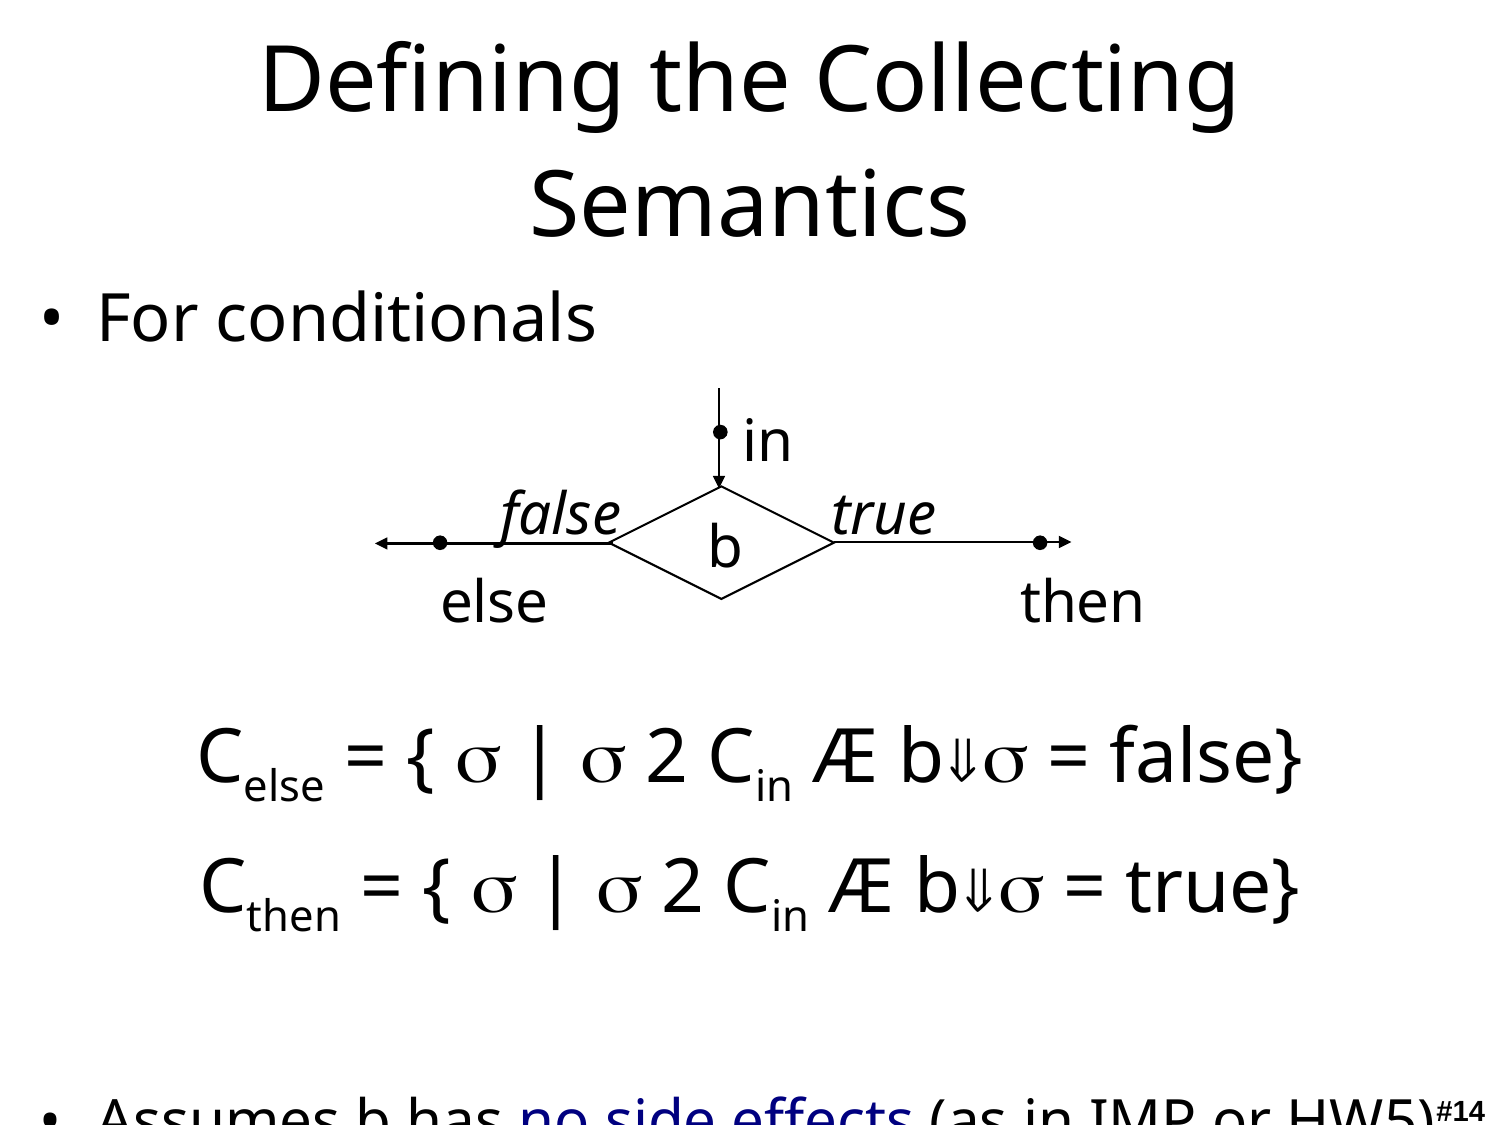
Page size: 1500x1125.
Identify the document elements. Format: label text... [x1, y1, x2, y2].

text_box [433, 536, 447, 550]
text_box false [485, 464, 637, 560]
text_box b [692, 497, 758, 593]
text_box else [425, 552, 564, 648]
list For conditionals Celse = {  |  2 Cin Æ b = false} Cthen = {  |  2 Cin Æ b = true} Assumes b has no side effects (as in IMP or HW5) [24, 262, 1476, 1101]
text_box [714, 425, 727, 439]
text_box in [727, 391, 809, 487]
title Defining the Collecting Semantics [24, 45, 1476, 233]
text_box true [816, 464, 952, 560]
text_box then [1005, 552, 1161, 648]
text_box [1033, 536, 1047, 550]
